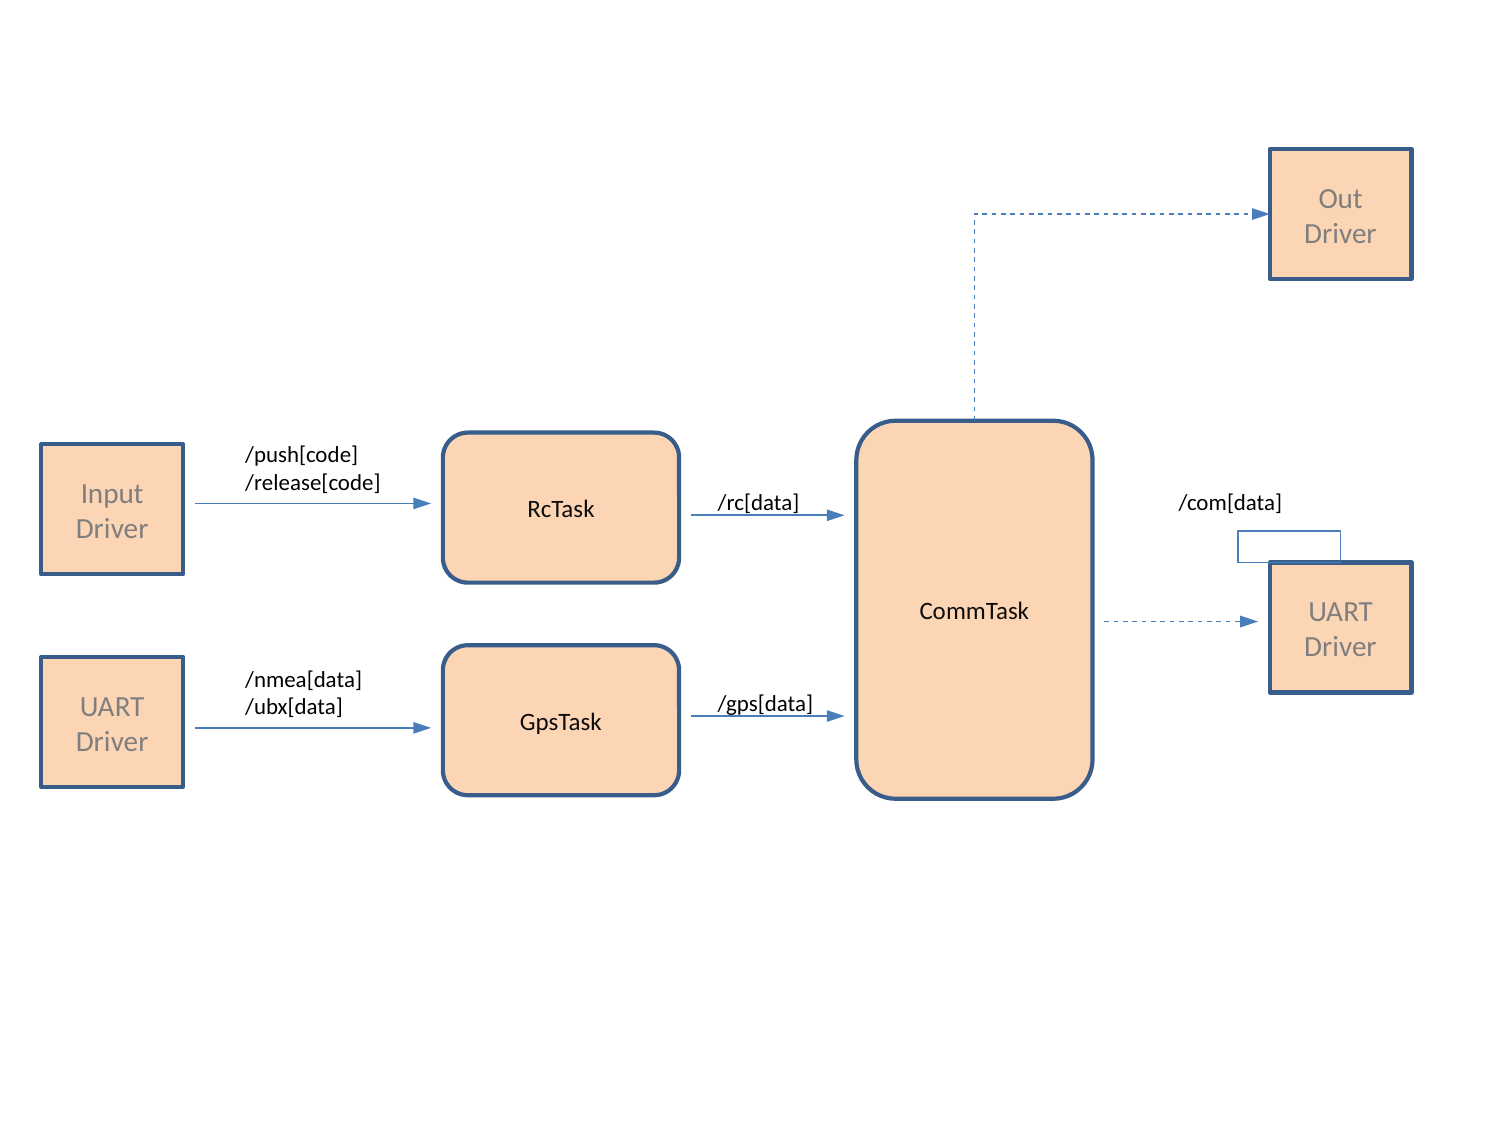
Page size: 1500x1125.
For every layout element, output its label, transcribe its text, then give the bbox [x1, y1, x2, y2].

text_box RcTask [442, 432, 680, 583]
text_box /com[data] [1163, 479, 1299, 523]
text_box /nmea[data] /ubx[data] [230, 656, 379, 728]
text_box Input Driver [41, 444, 183, 574]
text_box UART Driver [41, 657, 183, 787]
text_box /push[code] /release[code] [230, 432, 398, 504]
text_box /rc[data] [702, 479, 816, 523]
text_box GpsTask [442, 645, 680, 796]
text_box CommTask [856, 420, 1093, 799]
text_box Out Driver [1270, 149, 1412, 279]
text_box /gps[data] [702, 680, 830, 724]
text_box UART Driver [1270, 563, 1412, 692]
